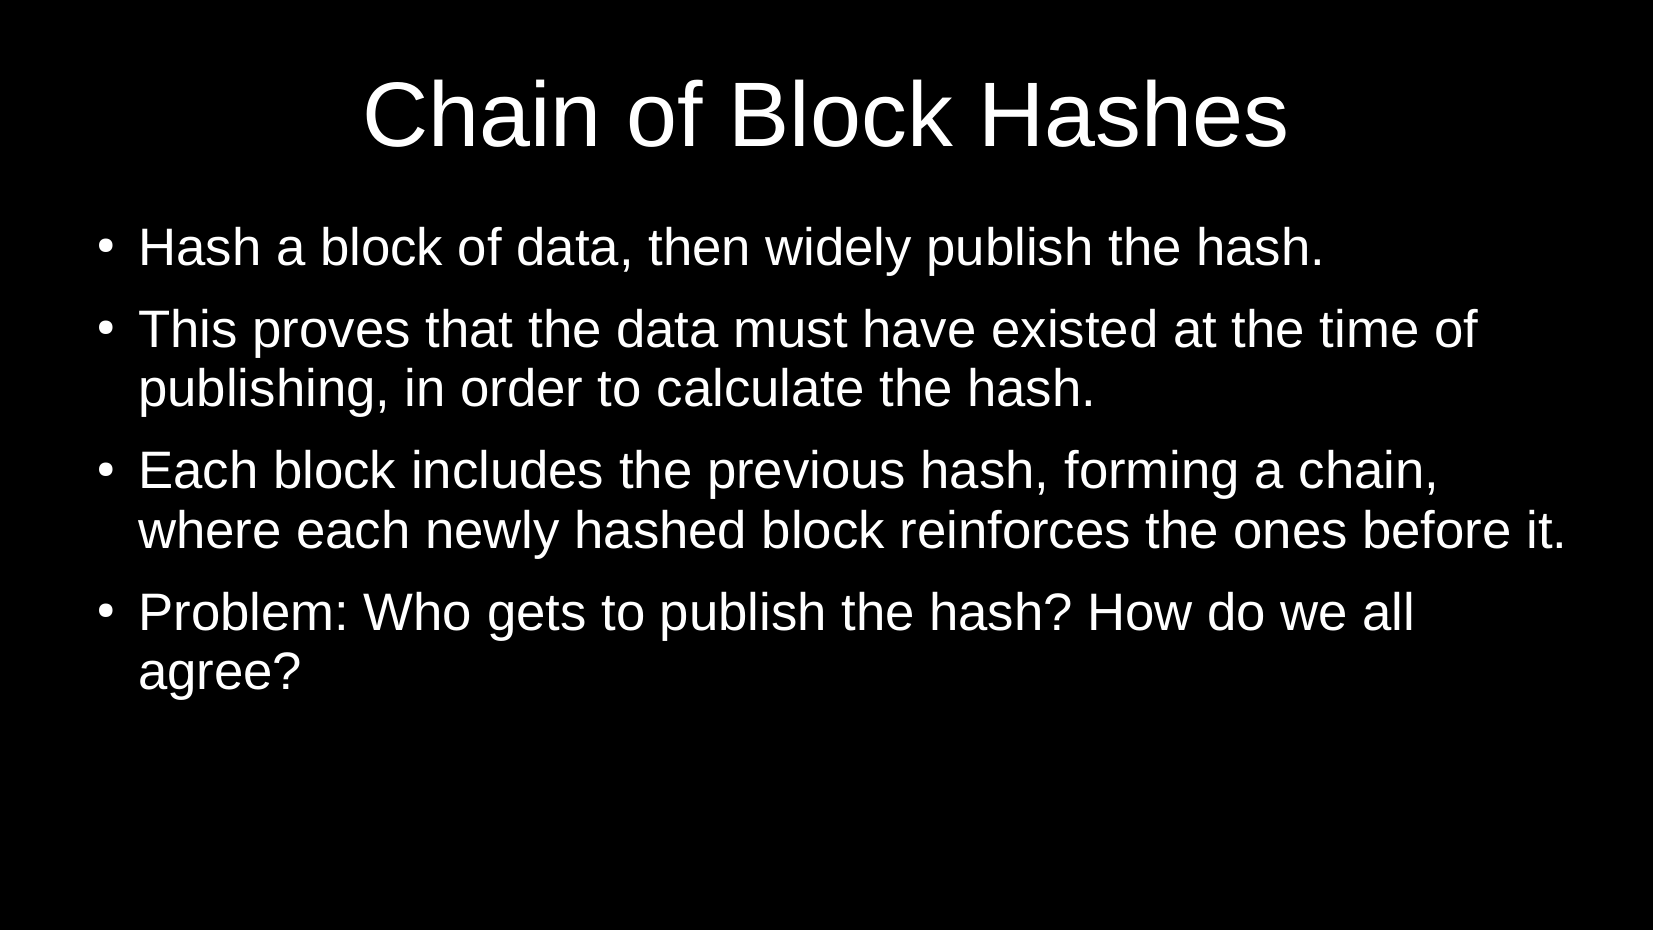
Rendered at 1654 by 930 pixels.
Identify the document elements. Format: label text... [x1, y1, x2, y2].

list Hash a block of data, then widely publish the hash. This proves that the data must have existed at the time of publishing, in order to calculate the hash. Each block includes the previous hash, forming a chain, where each newly hashed block reinforces the ones before it. Problem: Who gets to publish the hash? How do we all agree? [82, 217, 1571, 757]
title Chain of Block Hashes [82, 37, 1571, 193]
